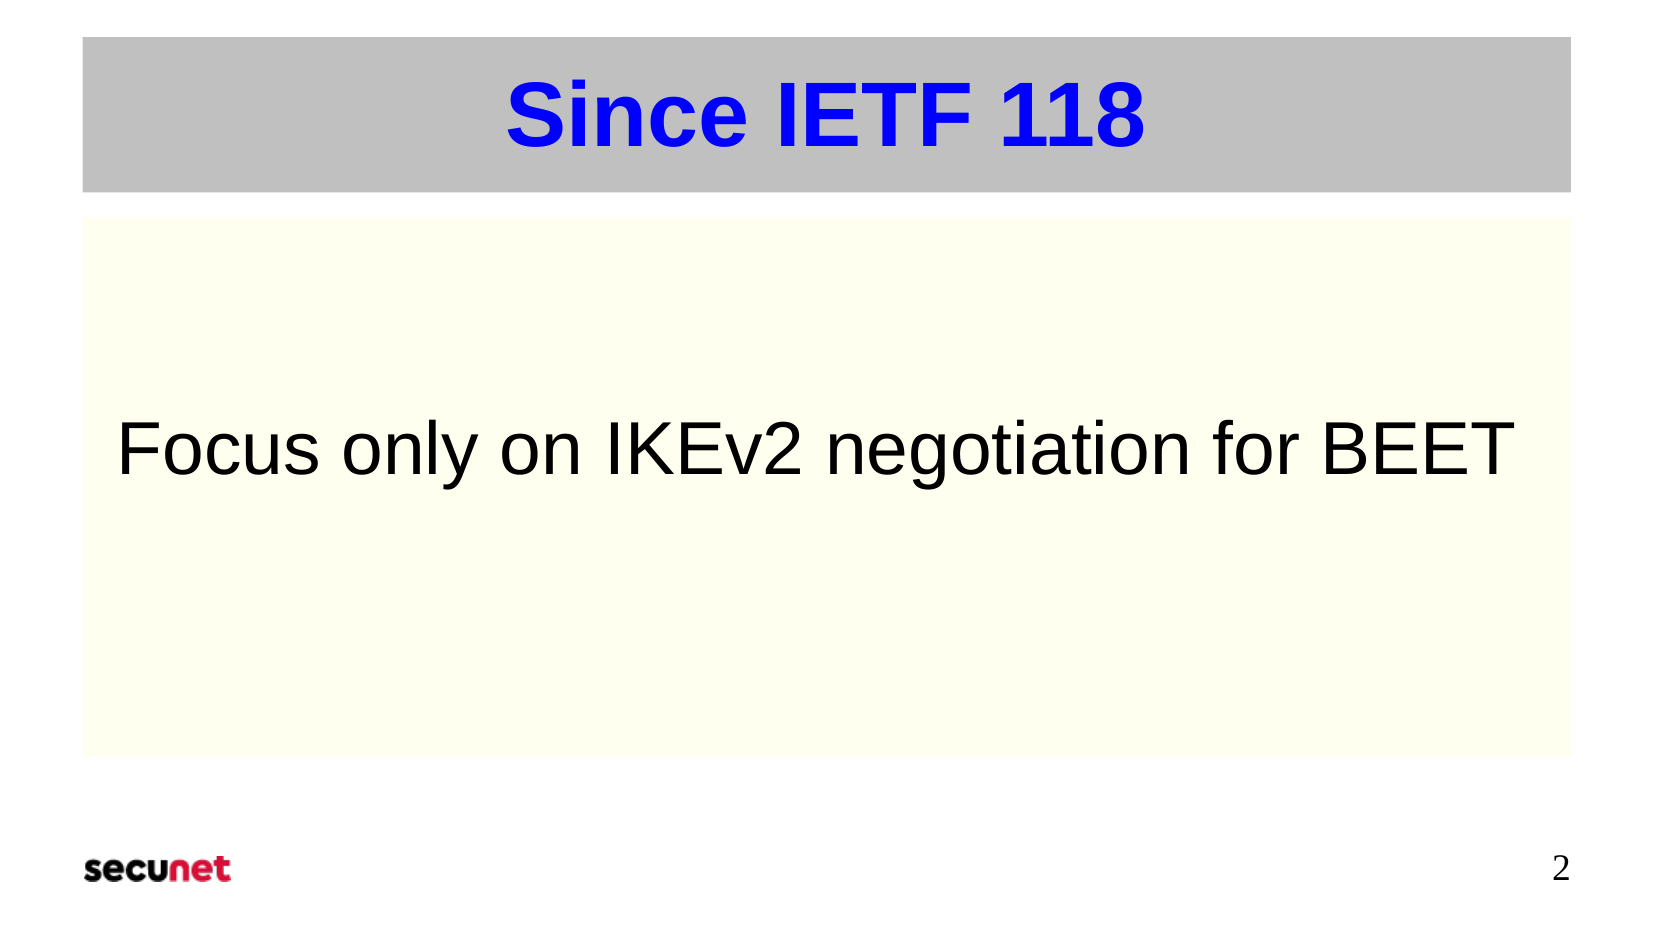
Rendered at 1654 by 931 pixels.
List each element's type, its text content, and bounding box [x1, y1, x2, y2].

list Focus only on IKEv2 negotiation for BEET [82, 217, 1571, 758]
title Since IETF 118 [82, 37, 1571, 193]
picture [84, 856, 231, 882]
